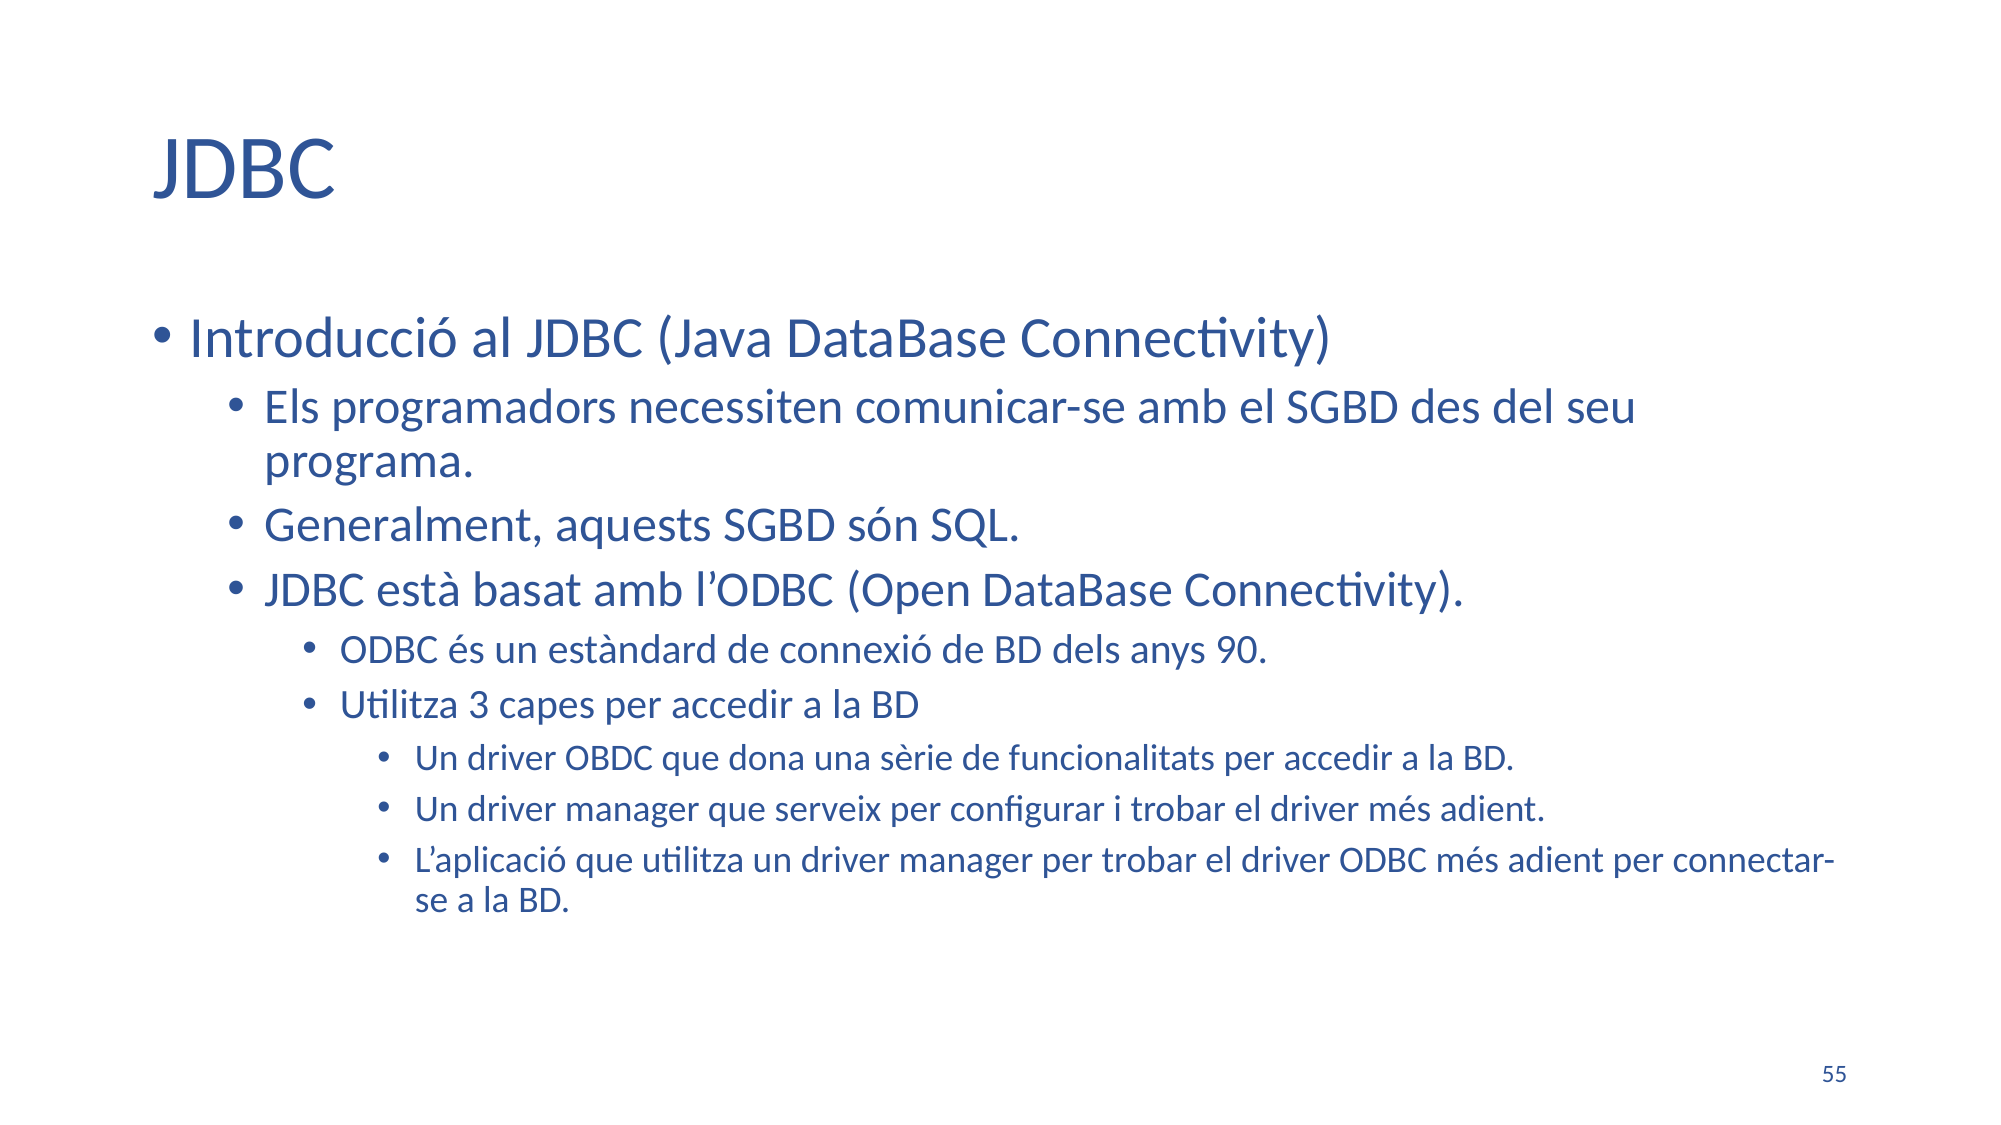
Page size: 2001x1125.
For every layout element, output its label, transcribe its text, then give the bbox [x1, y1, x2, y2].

list Introducció al JDBC (Java DataBase Connectivity) Els programadors necessiten comunicar-se amb el SGBD des del seu programa. Generalment, aquests SGBD són SQL. JDBC està basat amb l’ODBC (Open DataBase Connectivity). ODBC és un estàndard de connexió de BD dels anys 90. Utilitza 3 capes per accedir a la BD Un driver OBDC que dona una sèrie de funcionalitats per accedir a la BD. Un driver manager que serveix per configurar i trobar el driver més adient. L’aplicació que utilitza un driver manager per trobar el driver ODBC més adient per connectar-se a la BD. [137, 299, 1863, 1014]
title JDBC [137, 59, 1863, 278]
slide_number <number> [1412, 1042, 1863, 1103]
